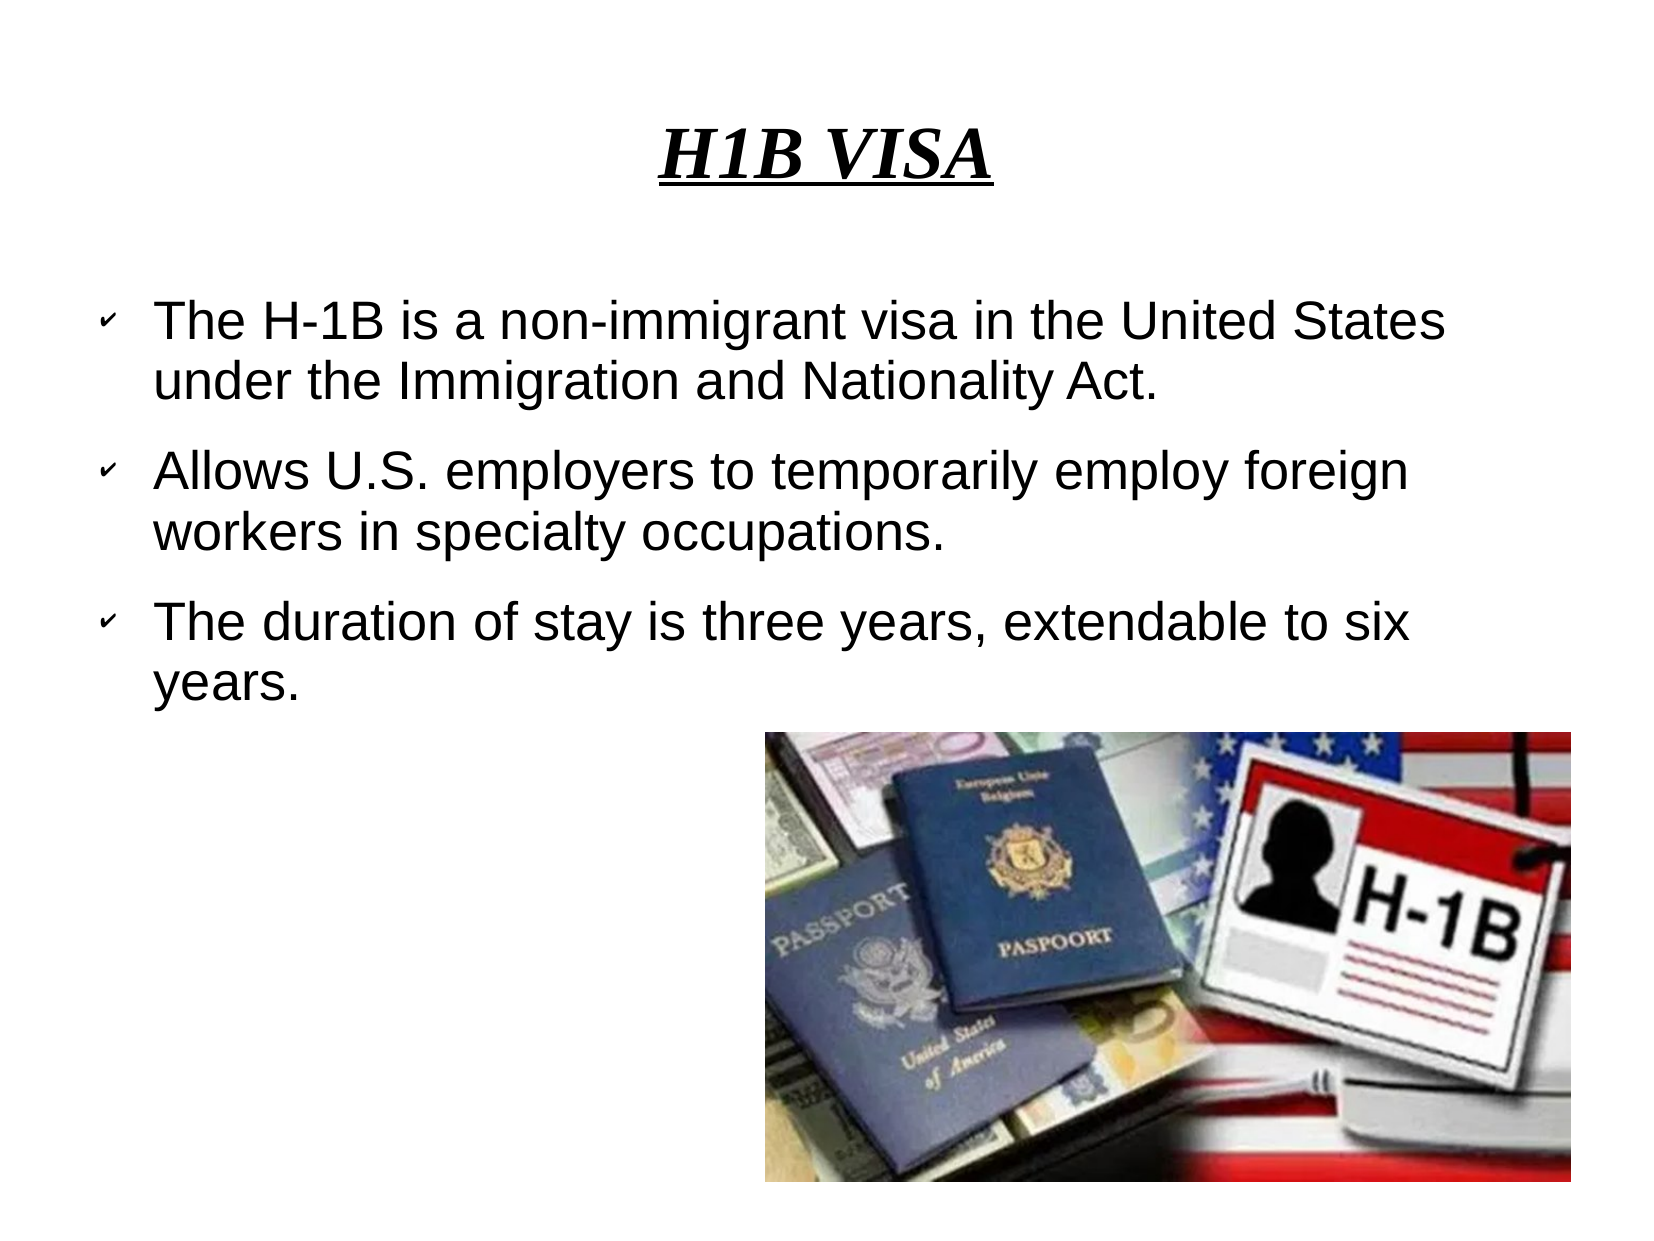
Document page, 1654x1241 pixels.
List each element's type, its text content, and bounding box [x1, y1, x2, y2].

title H1B VISA [82, 49, 1571, 257]
list The H-1B is a non-immigrant visa in the United States under the Immigration and Nationality Act. Allows U.S. employers to temporarily employ foreign workers in specialty occupations. The duration of stay is three years, extendable to six years. [82, 290, 1571, 1010]
picture [765, 732, 1571, 1182]
